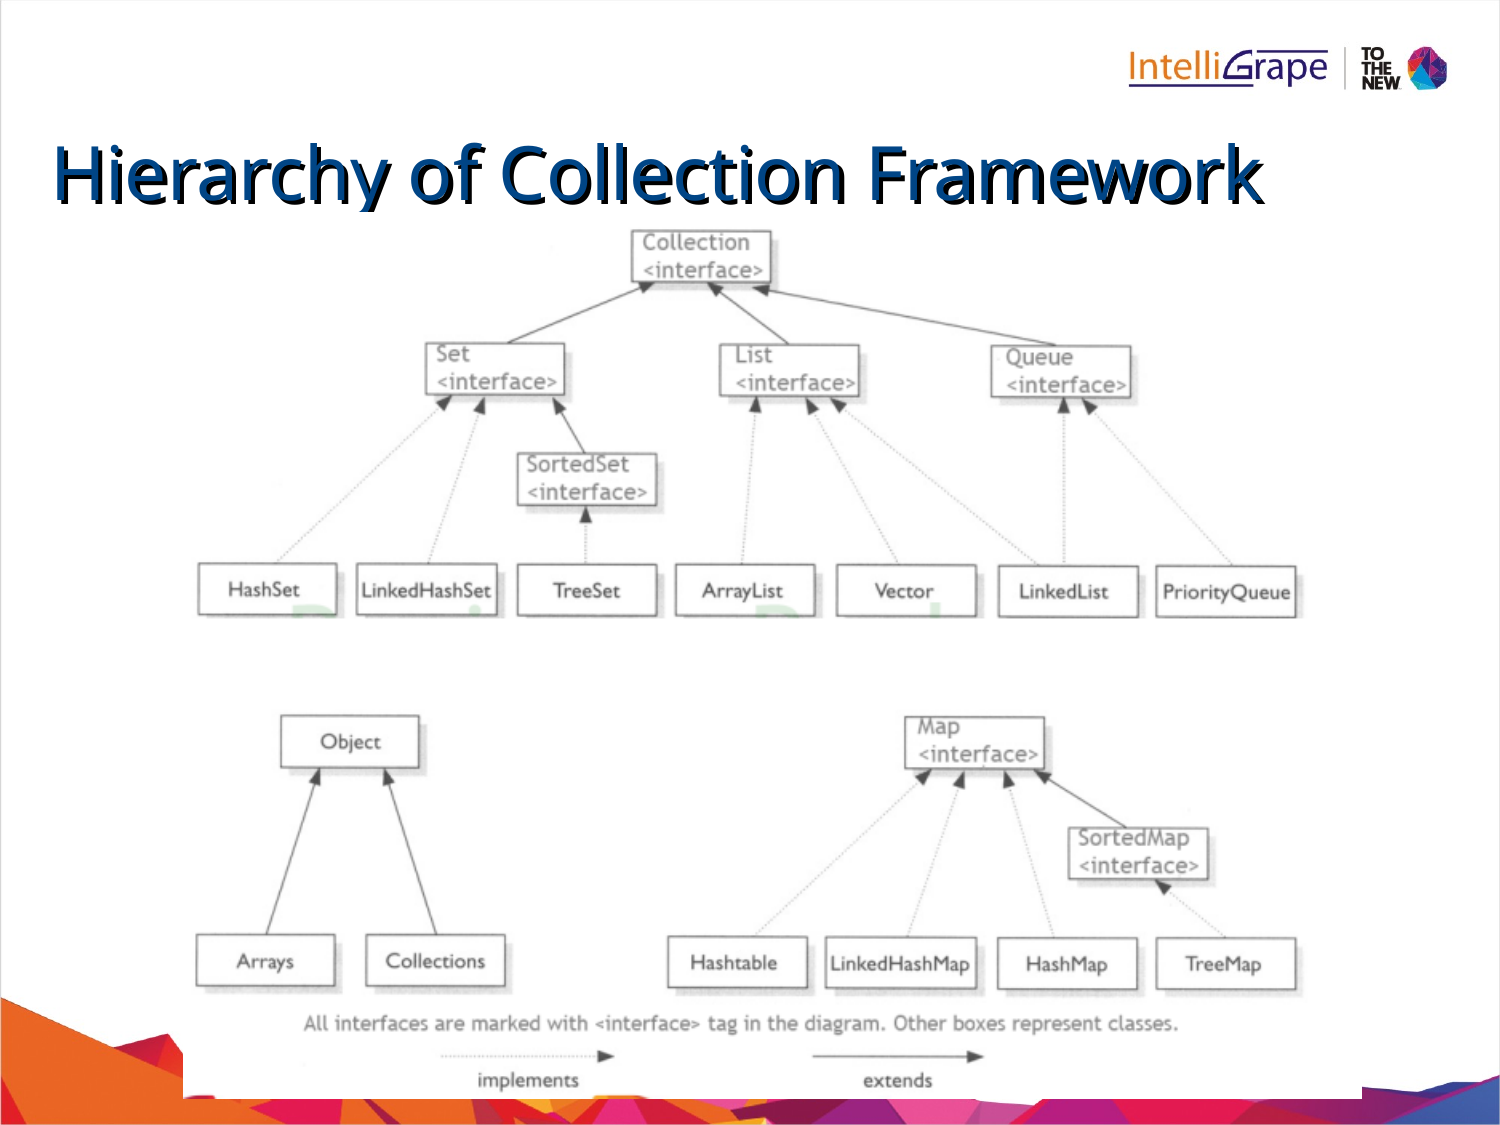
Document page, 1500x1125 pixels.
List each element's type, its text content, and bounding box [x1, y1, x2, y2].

text_box Hierarchy of Collection Framework [35, 118, 1477, 234]
picture [0, 0, 1500, 1125]
